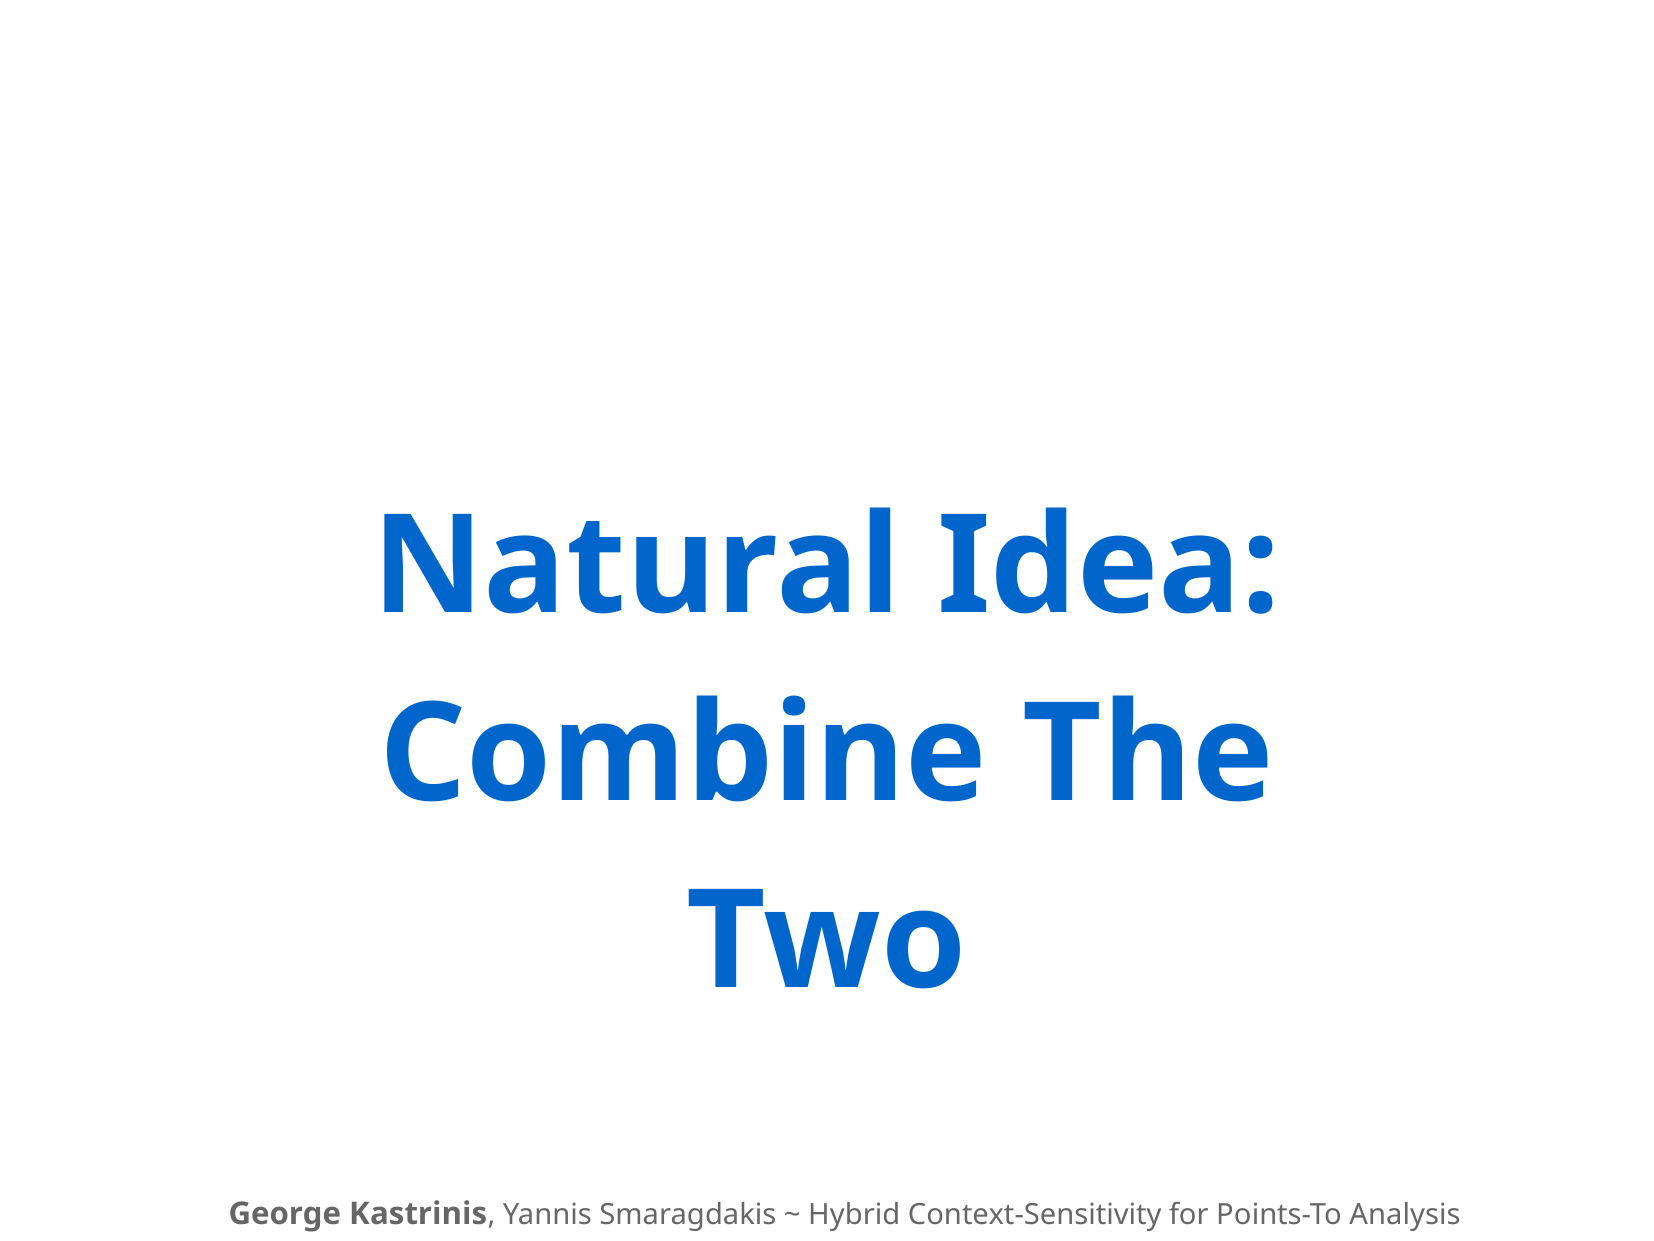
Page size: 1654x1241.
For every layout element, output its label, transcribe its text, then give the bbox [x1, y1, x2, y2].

text_box Natural Idea: Combine The Two [237, 458, 1417, 782]
